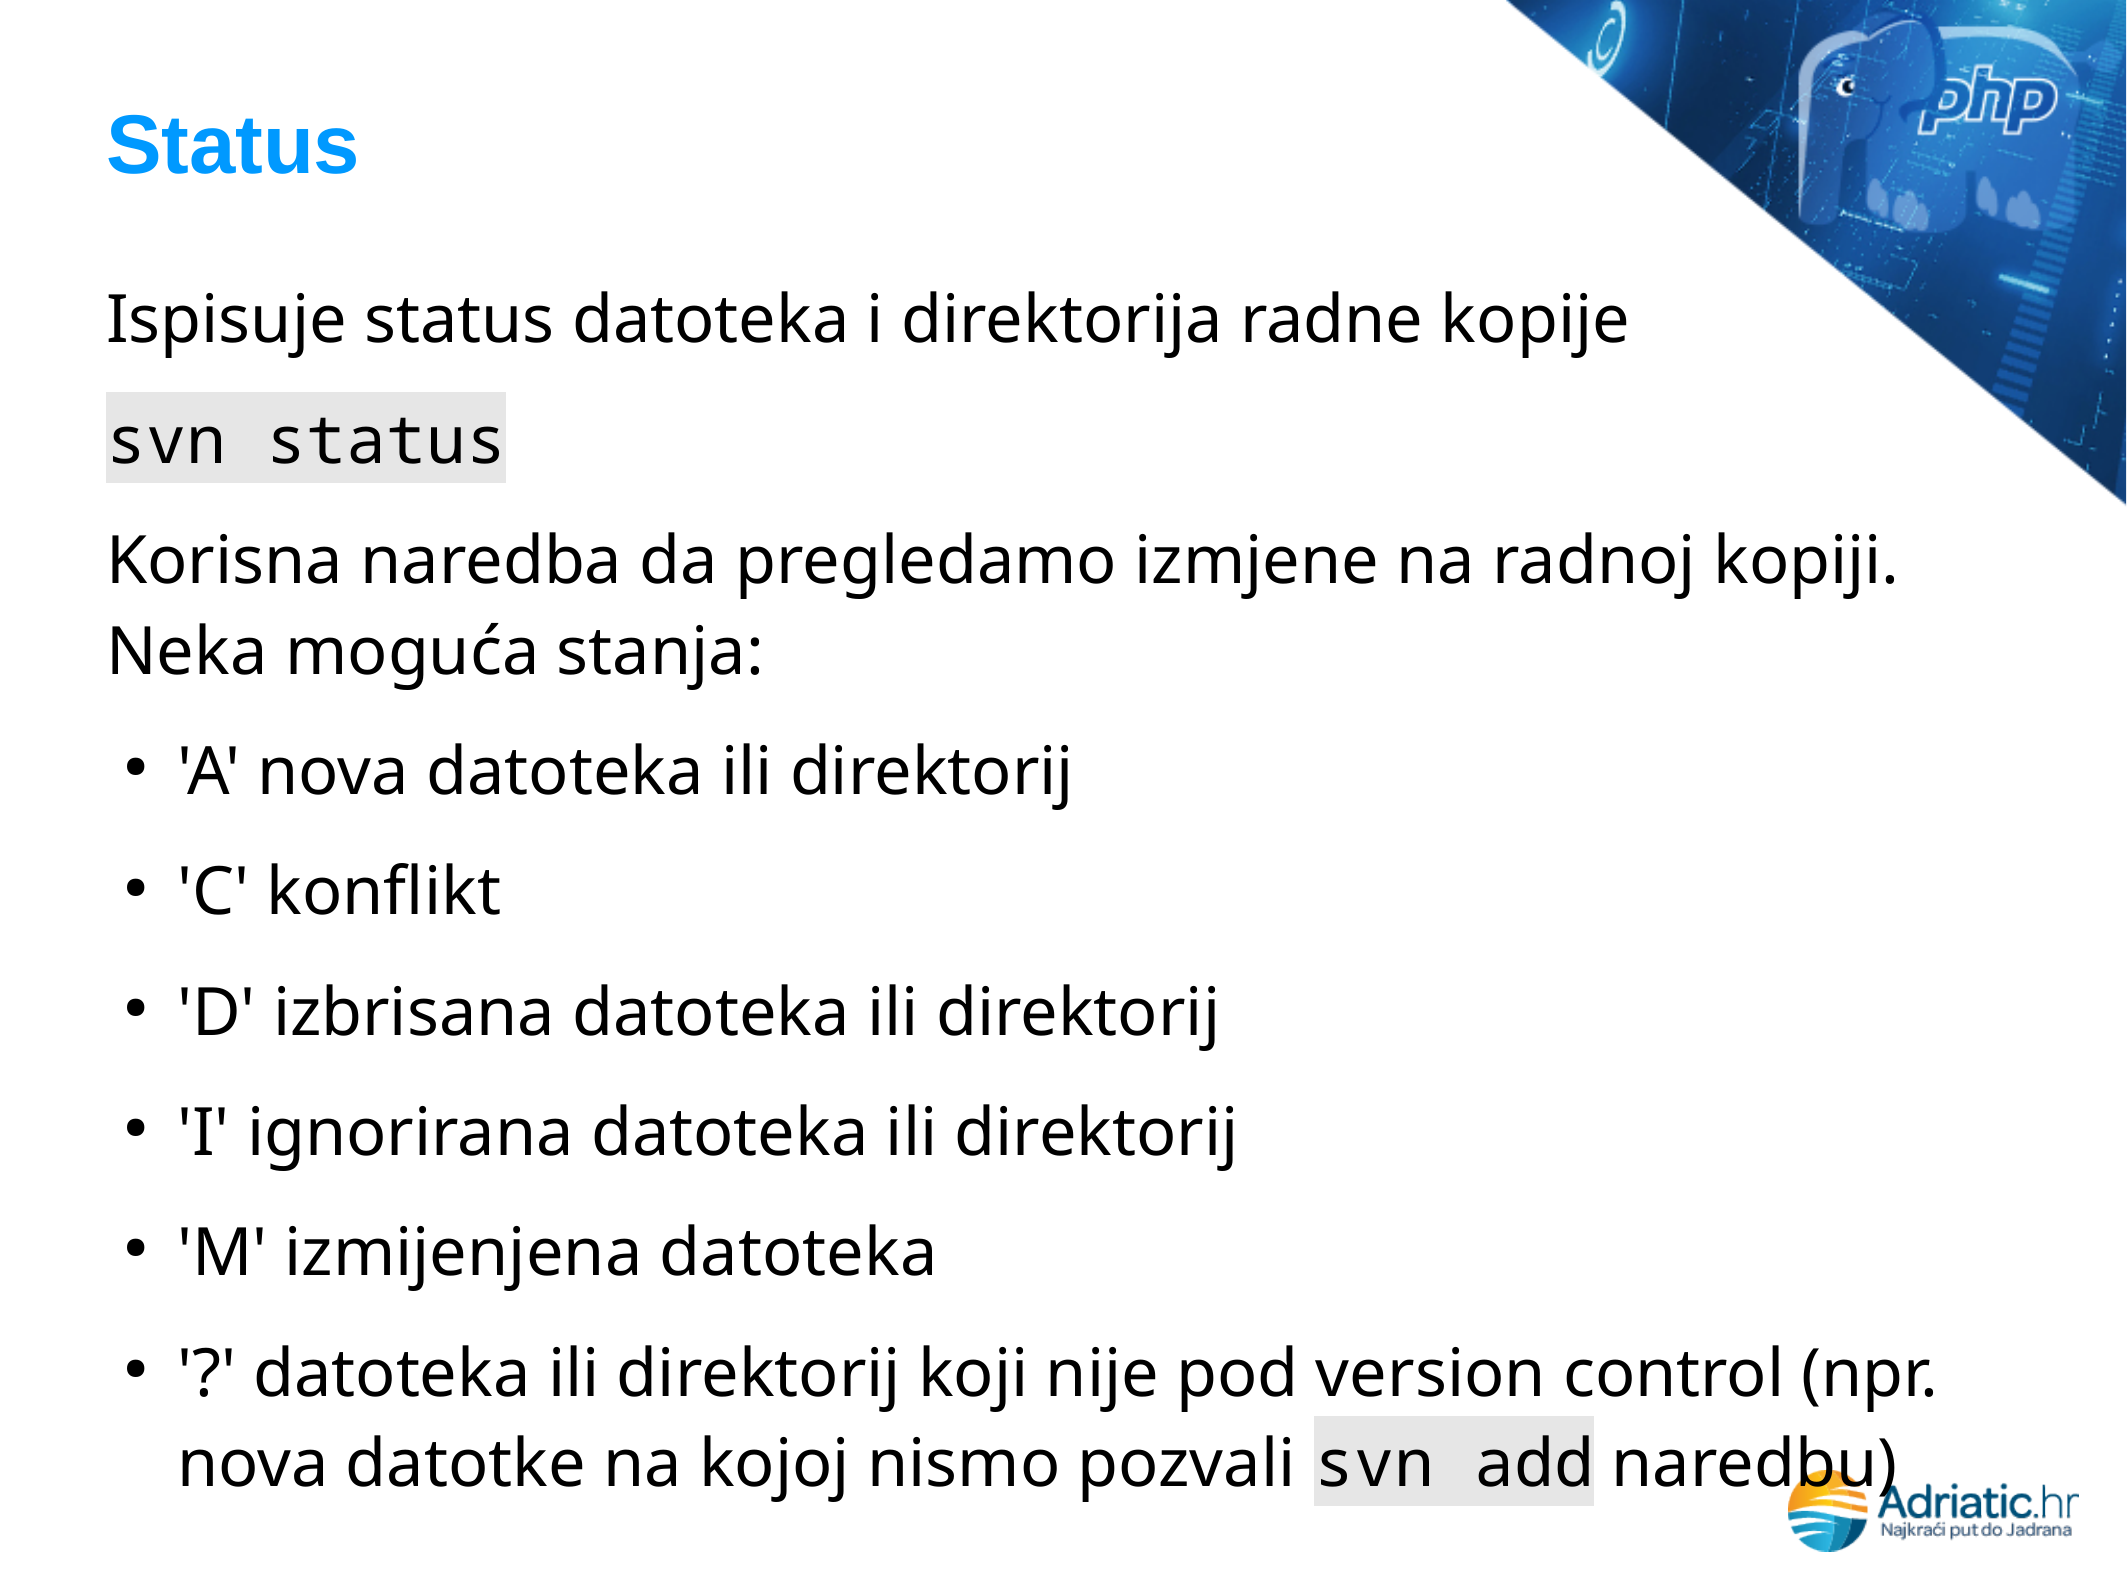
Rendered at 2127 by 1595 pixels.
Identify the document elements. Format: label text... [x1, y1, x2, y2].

list Ispisuje status datoteka i direktorija radne kopije svn status Korisna naredba da pregledamo izmjene na radnoj kopiji. Neka moguća stanja: 'A' nova datoteka ili direktorij 'C' konflikt 'D' izbrisana datoteka ili direktorij 'I' ignorirana datoteka ili direktorij 'M' izmijenjena datoteka '?' datoteka ili direktorij koji nije pod version control (npr. nova datotke na kojoj nismo pozvali svn add naredbu) [106, 271, 2020, 1524]
picture [1788, 1470, 2079, 1552]
picture [1505, 0, 2127, 625]
title Status [106, 70, 1630, 219]
